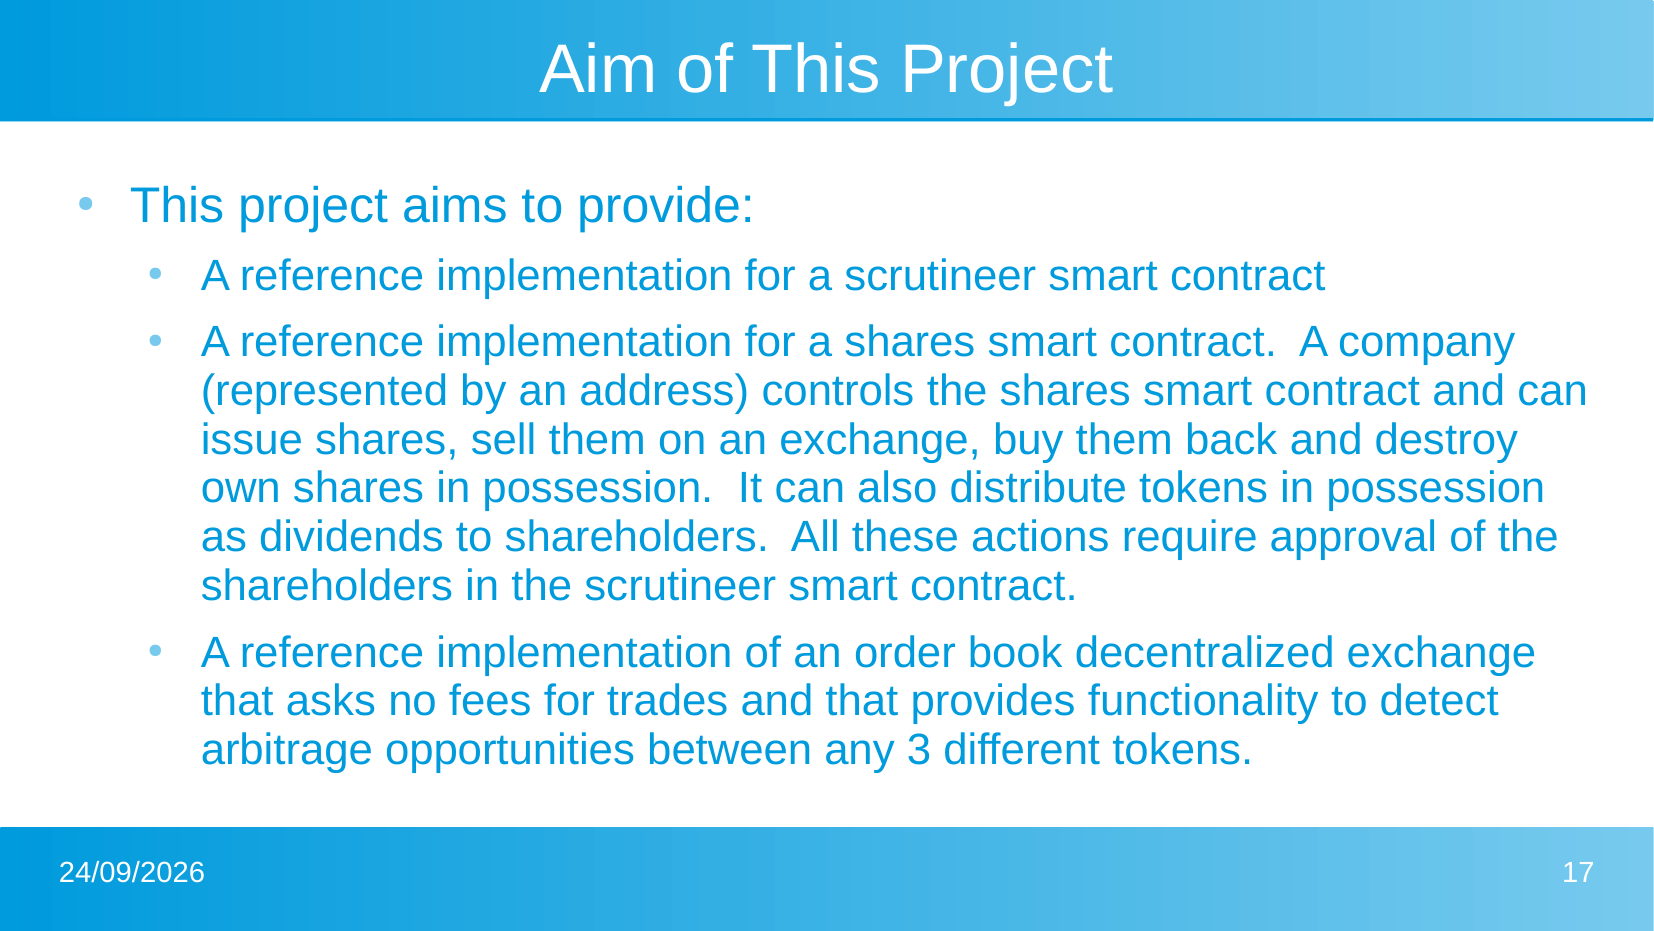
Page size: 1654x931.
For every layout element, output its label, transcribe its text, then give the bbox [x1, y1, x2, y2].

list This project aims to provide: A reference implementation for a scrutineer smart contract A reference implementation for a shares smart contract. A company (represented by an address) controls the shares smart contract and can issue shares, sell them on an exchange, buy them back and destroy own shares in possession. It can also distribute tokens in possession as dividends to shareholders. All these actions require approval of the shareholders in the scrutineer smart contract. A reference implementation of an order book decentralized exchange that asks no fees for trades and that provides functionality to detect arbitrage opportunities between any 3 different tokens. [59, 177, 1595, 768]
title Aim of This Project [59, 29, 1595, 108]
